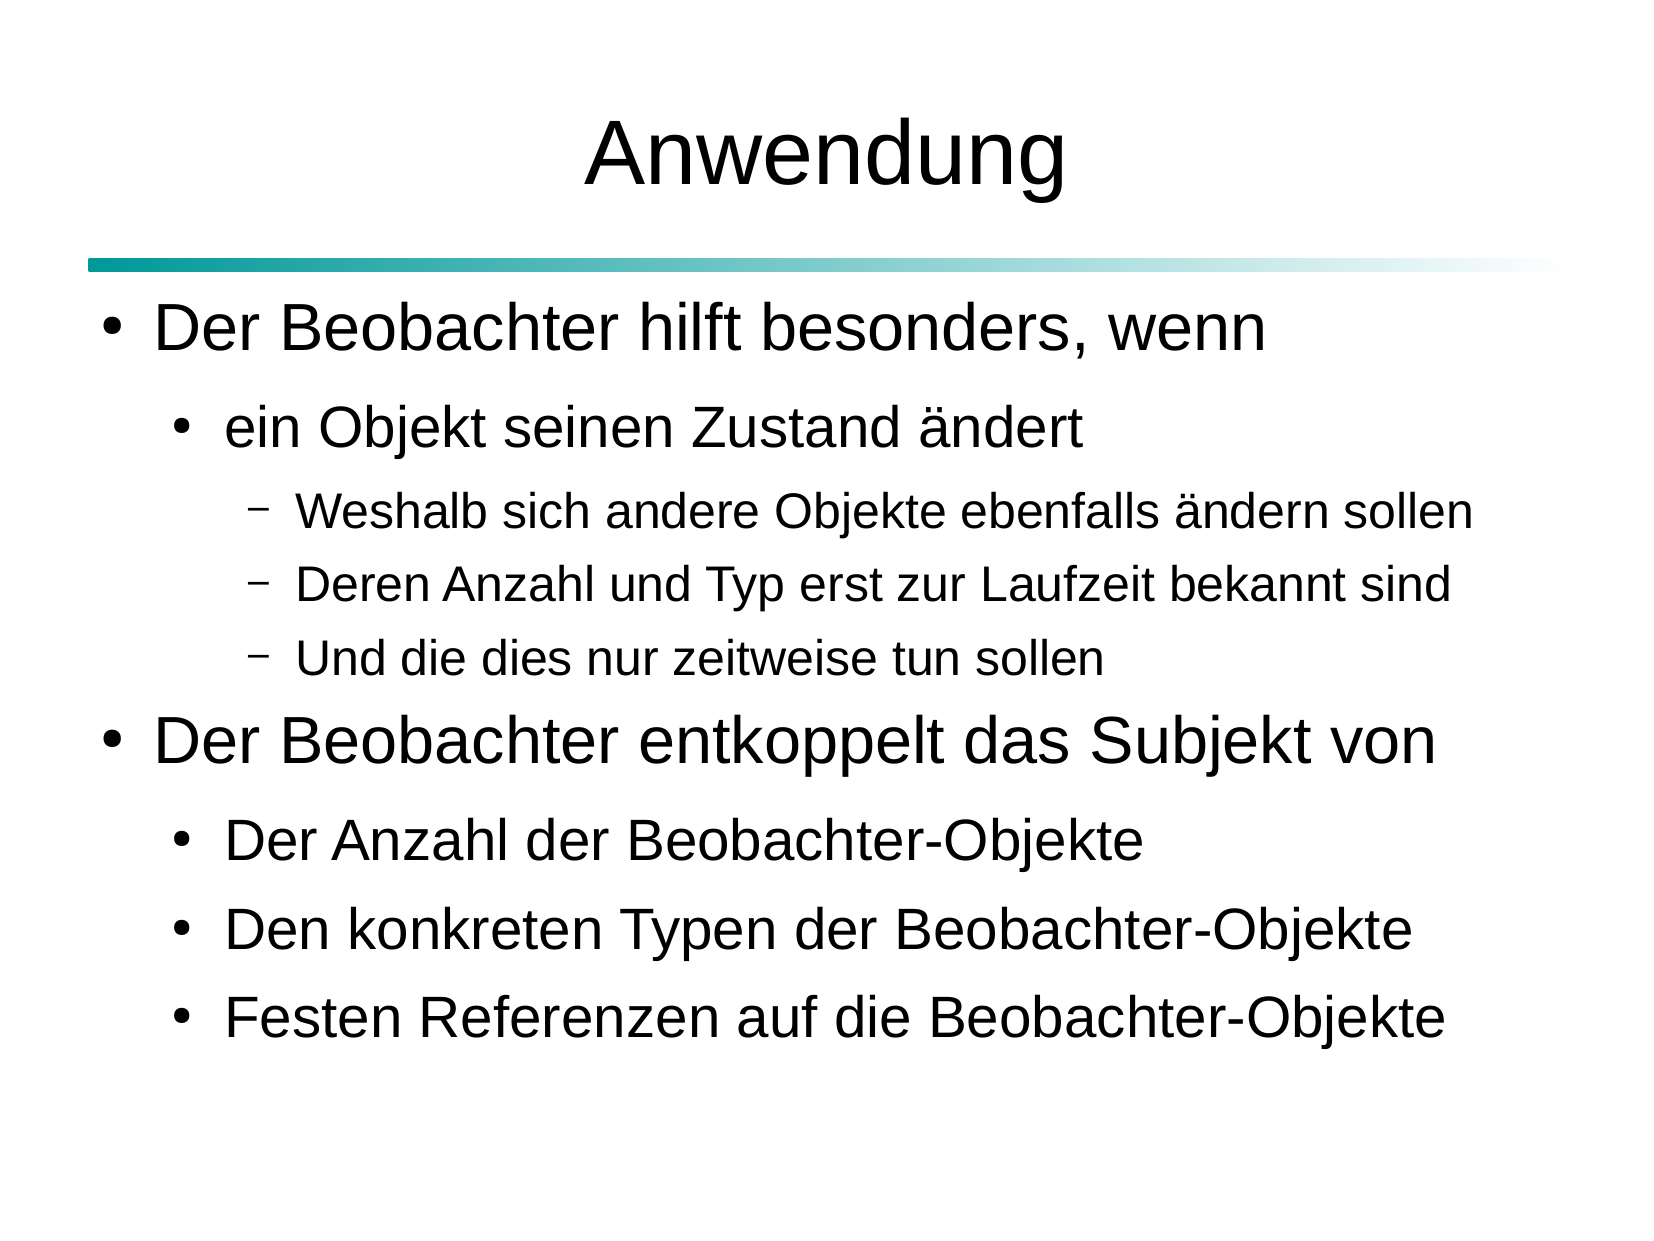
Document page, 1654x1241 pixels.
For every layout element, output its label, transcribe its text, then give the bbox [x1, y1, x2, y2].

list Der Beobachter hilft besonders, wenn ein Objekt seinen Zustand ändert Weshalb sich andere Objekte ebenfalls ändern sollen Deren Anzahl und Typ erst zur Laufzeit bekannt sind Und die dies nur zeitweise tun sollen Der Beobachter entkoppelt das Subjekt von Der Anzahl der Beobachter-Objekte Den konkreten Typen der Beobachter-Objekte Festen Referenzen auf die Beobachter-Objekte [82, 290, 1571, 1138]
title Anwendung [82, 49, 1571, 257]
